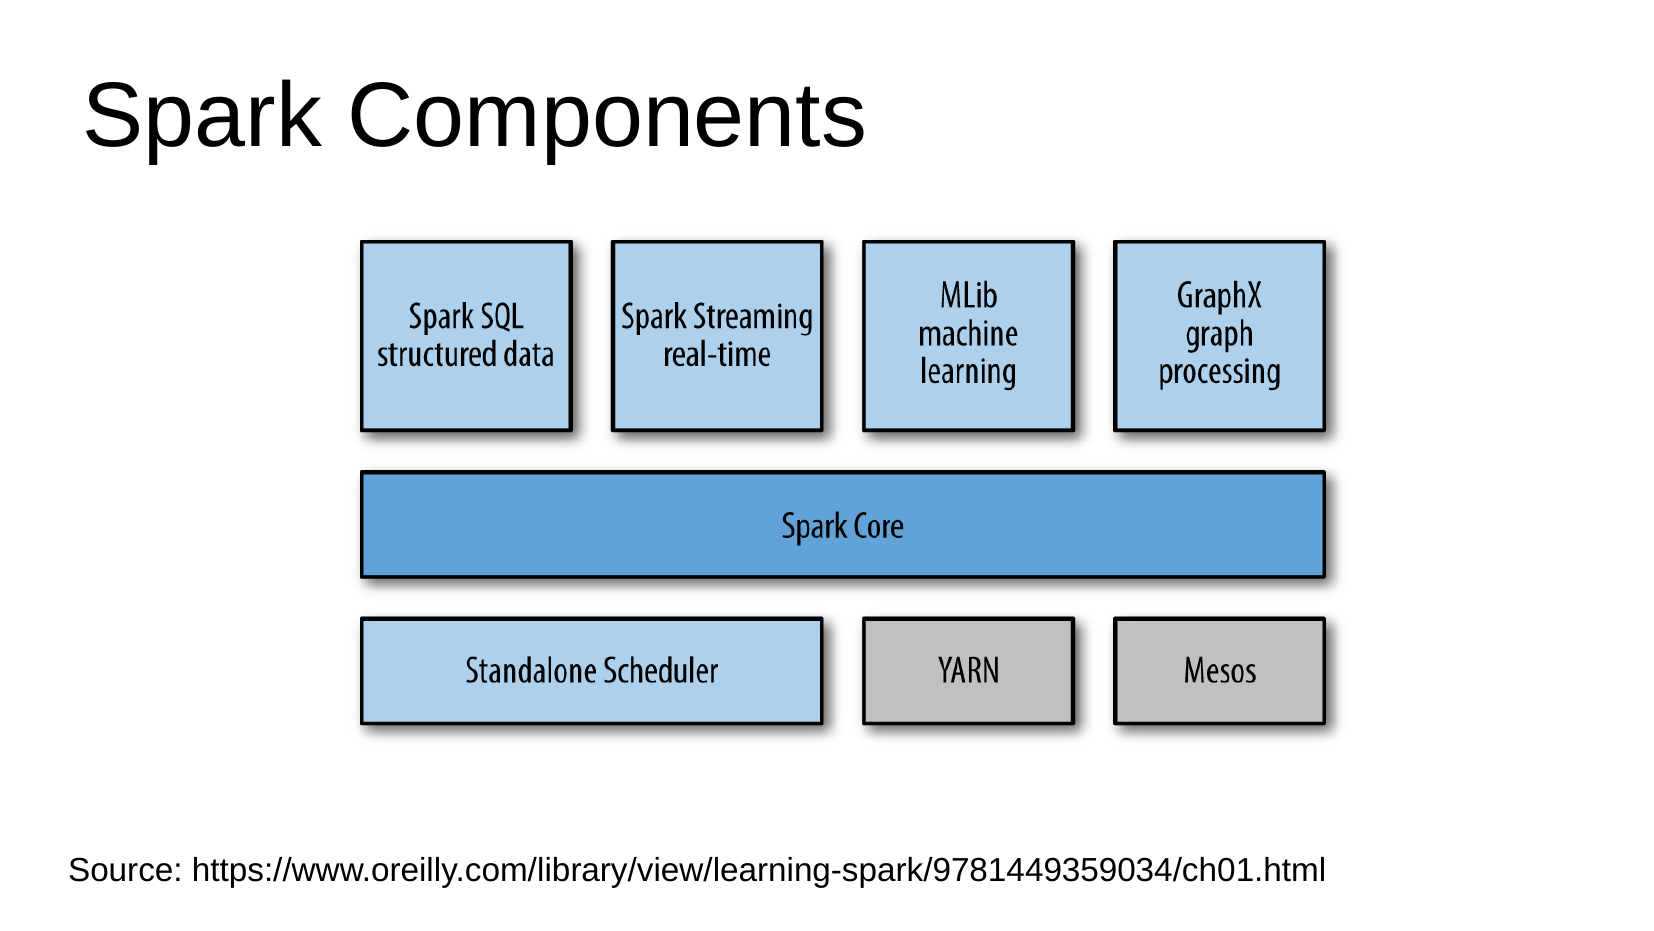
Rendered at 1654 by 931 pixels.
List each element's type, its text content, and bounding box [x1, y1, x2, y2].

title Spark Components [82, 37, 1571, 193]
picture [347, 227, 1351, 751]
subtitle Source: https://www.oreilly.com/library/view/learning-spark/9781449359034/ch01.html [68, 851, 1557, 919]
